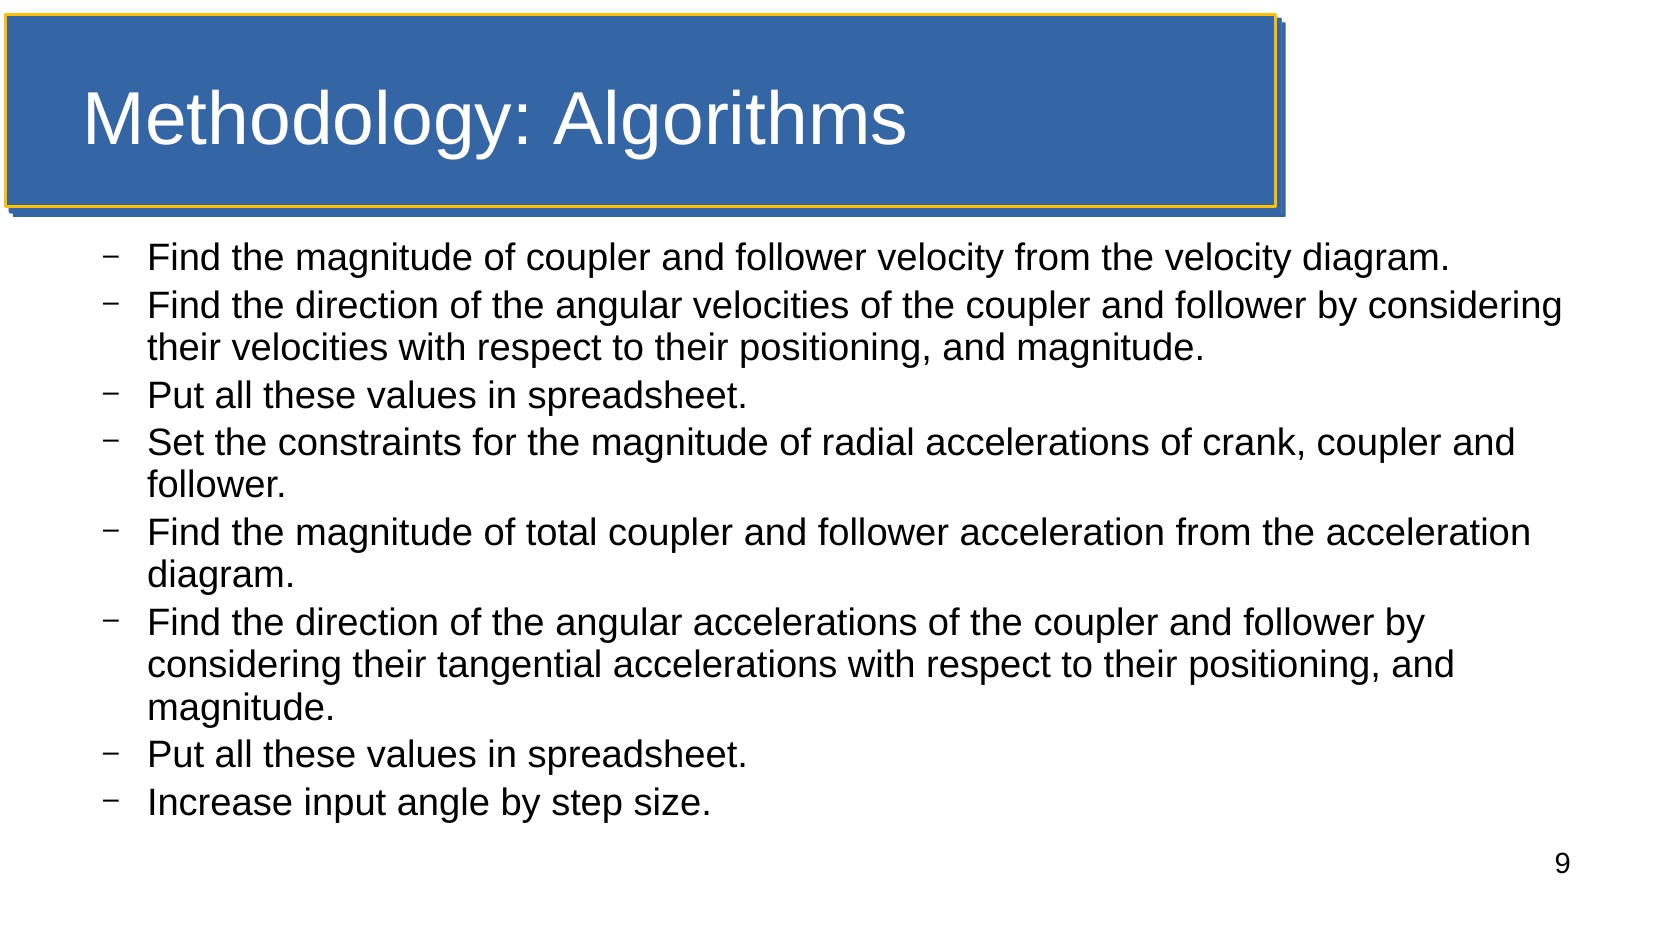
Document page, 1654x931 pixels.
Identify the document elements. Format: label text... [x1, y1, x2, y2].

list Find the magnitude of coupler and follower velocity from the velocity diagram. Find the direction of the angular velocities of the coupler and follower by considering their velocities with respect to their positioning, and magnitude. Put all these values in spreadsheet. Set the constraints for the magnitude of radial accelerations of crank, coupler and follower. Find the magnitude of total coupler and follower acceleration from the acceleration diagram. Find the direction of the angular accelerations of the coupler and follower by considering their tangential accelerations with respect to their positioning, and magnitude. Put all these values in spreadsheet. Increase input angle by step size. [29, 236, 1625, 827]
title Methodology: Algorithms [82, 44, 1235, 192]
